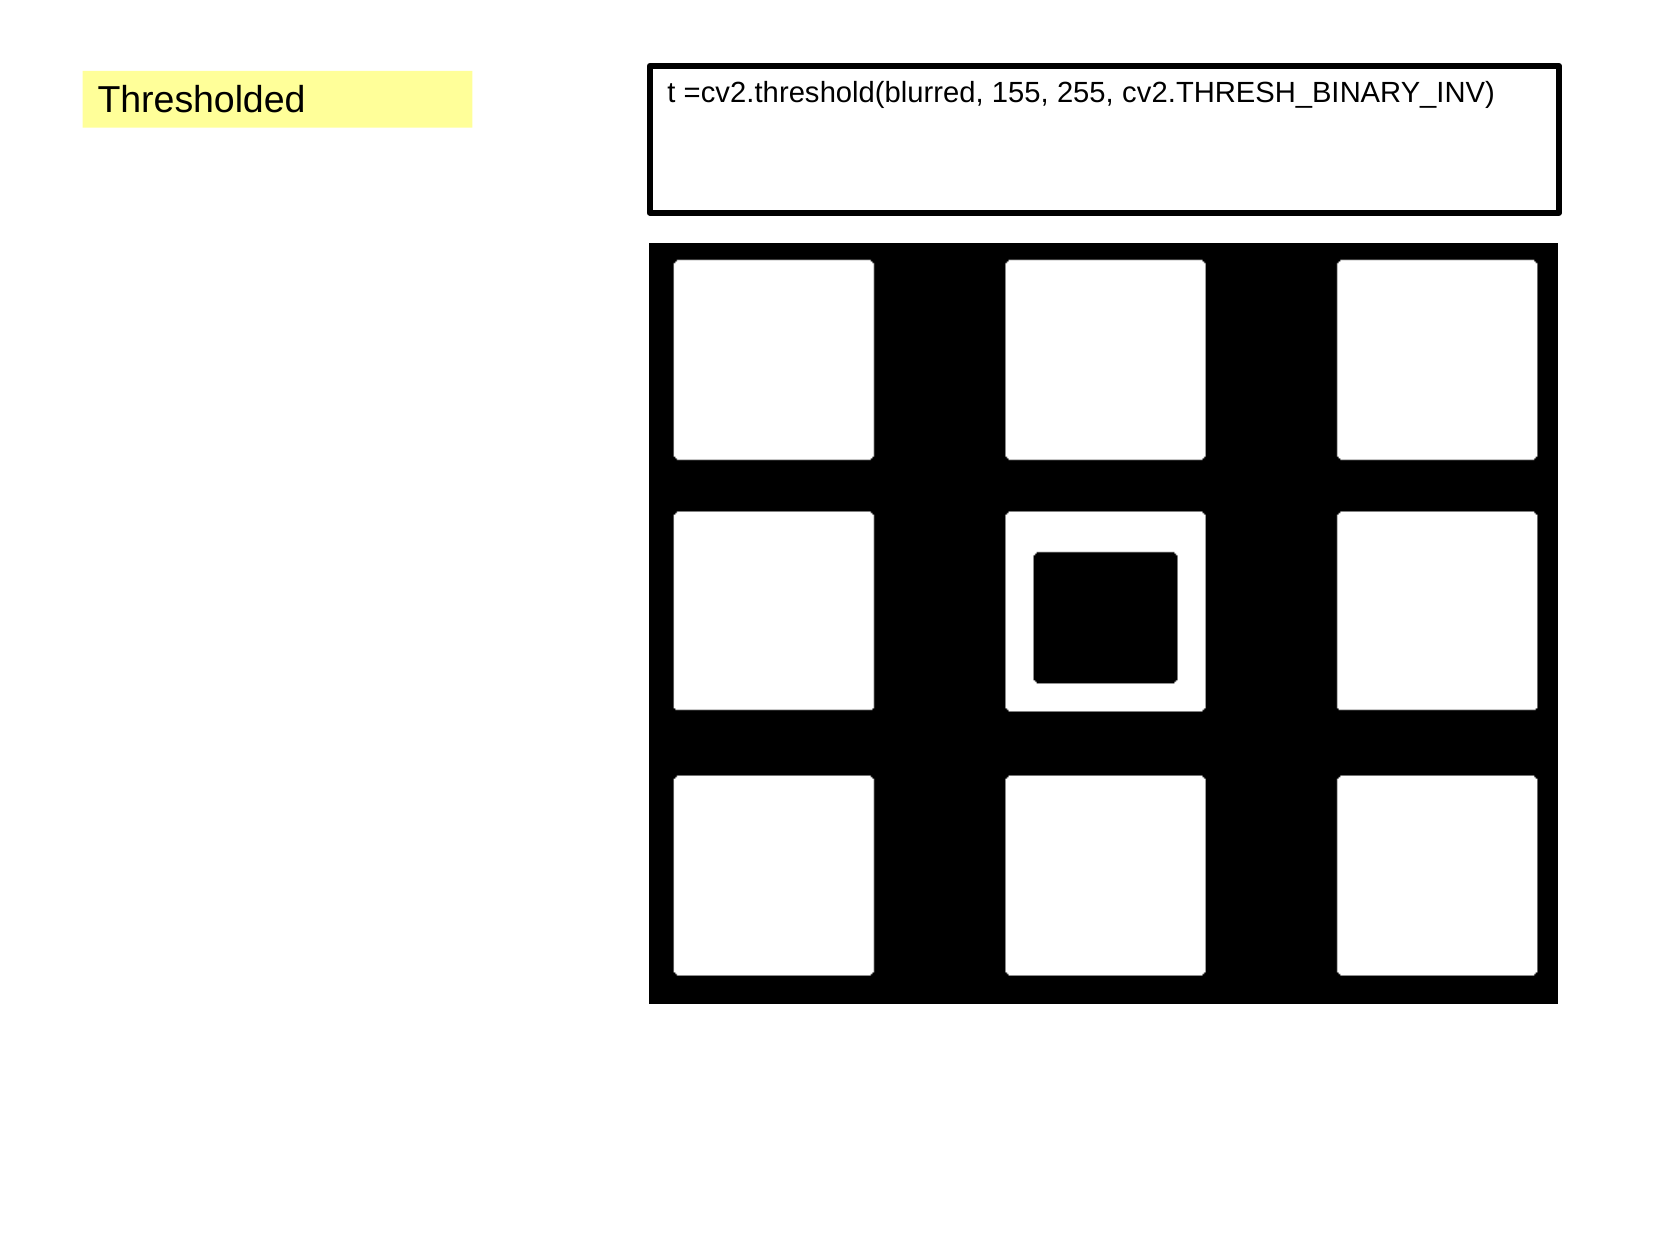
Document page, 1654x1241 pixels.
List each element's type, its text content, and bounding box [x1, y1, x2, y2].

picture [649, 243, 1558, 1004]
text_box t =cv2.threshold(blurred, 155, 255, cv2.THRESH_BINARY_INV) [649, 65, 1560, 213]
text_box Thresholded [82, 70, 473, 128]
